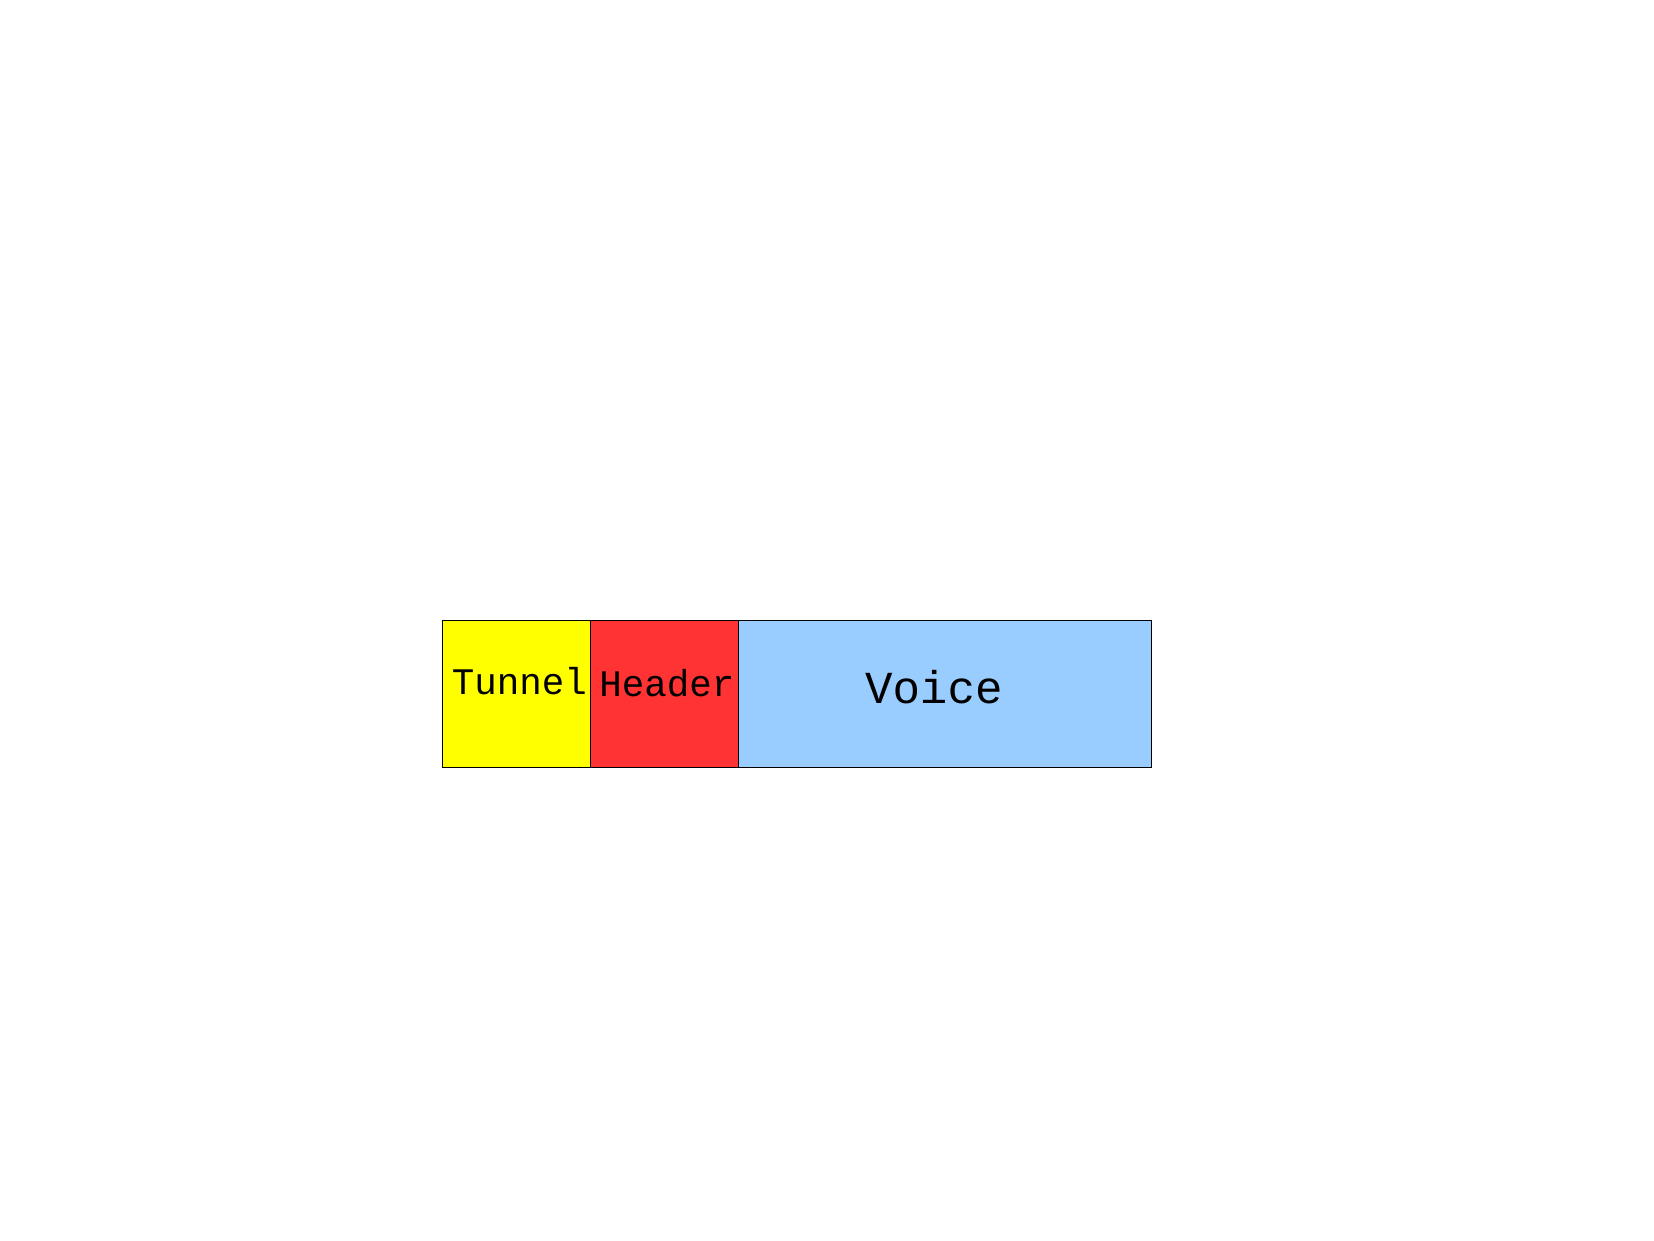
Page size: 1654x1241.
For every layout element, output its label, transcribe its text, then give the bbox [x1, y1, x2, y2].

text_box [442, 620, 1152, 768]
text_box Header [609, 657, 762, 739]
text_box Voice [850, 657, 1034, 809]
text_box Tunnel [437, 655, 609, 745]
